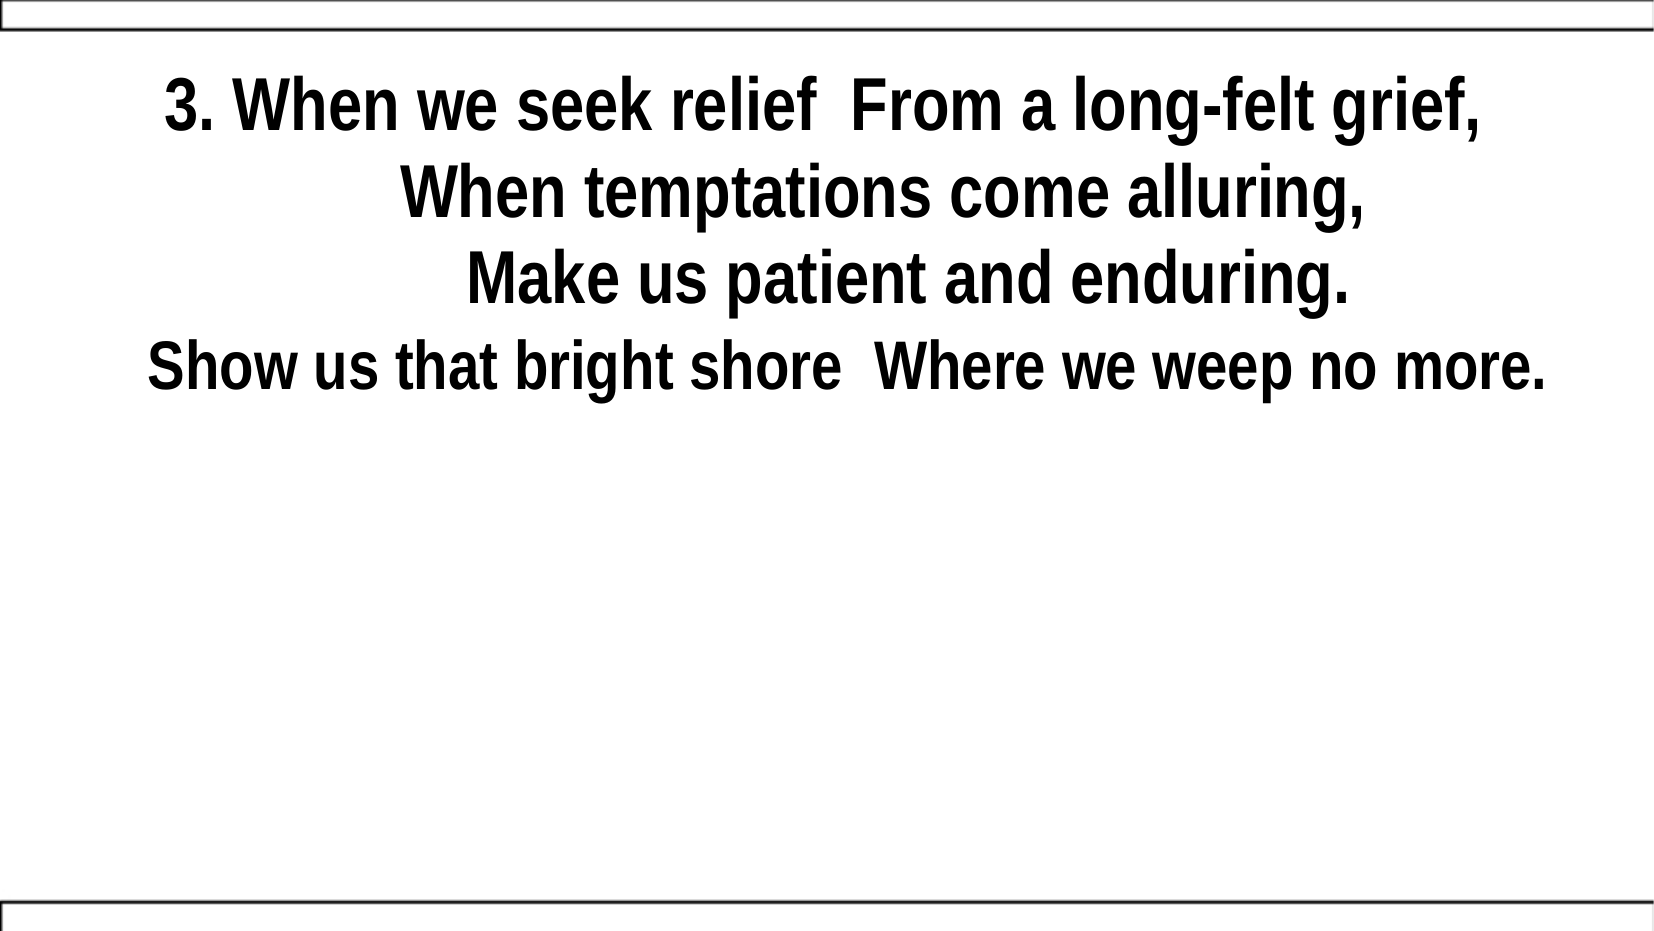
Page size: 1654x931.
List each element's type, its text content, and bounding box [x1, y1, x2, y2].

picture [0, 0, 1654, 931]
text_box 3. When we seek relief From a long-felt grief, When temptations come alluring, Make us patient and enduring. Show us that bright shore Where we weep no more. [58, 53, 1589, 451]
